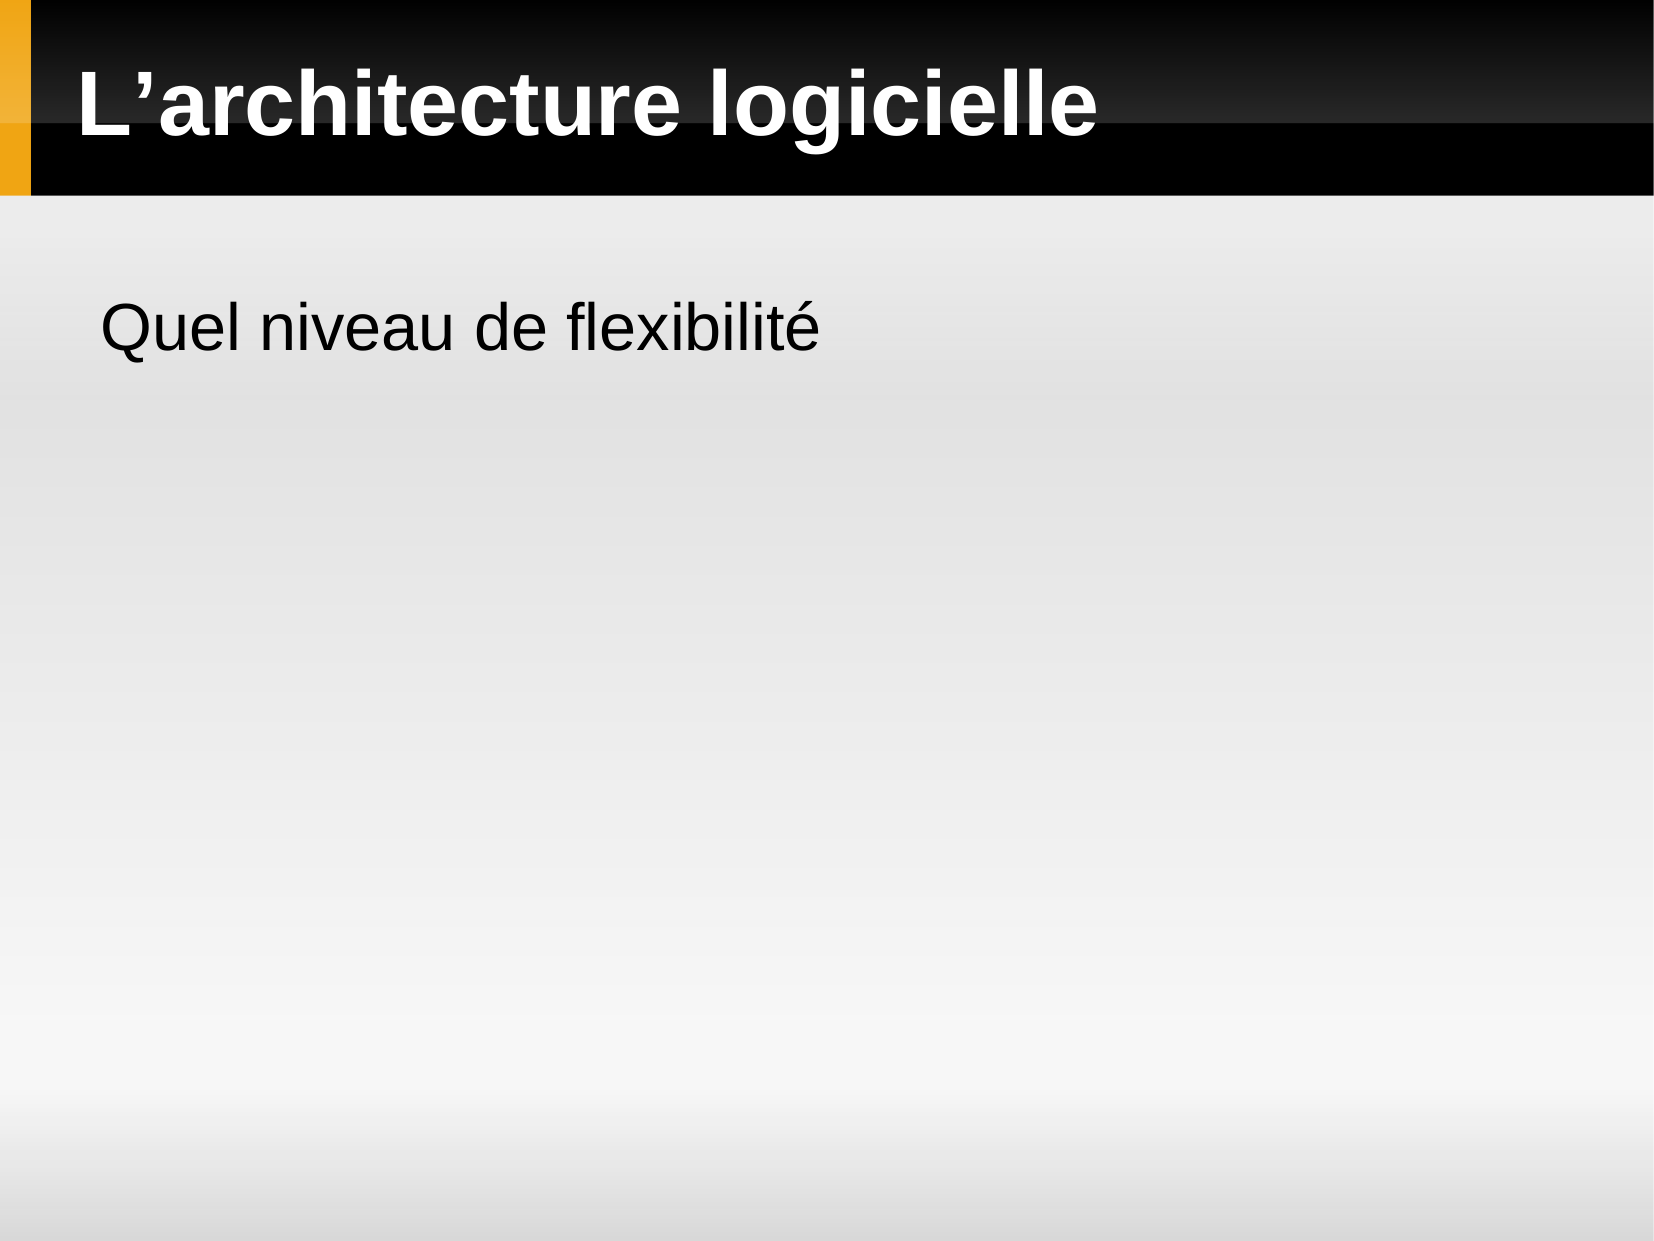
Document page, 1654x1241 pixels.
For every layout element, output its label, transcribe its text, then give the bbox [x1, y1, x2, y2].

list Quel niveau de flexibilité [82, 290, 1571, 1094]
title L’architecture logicielle [76, 7, 1565, 200]
picture [0, 0, 1654, 1241]
